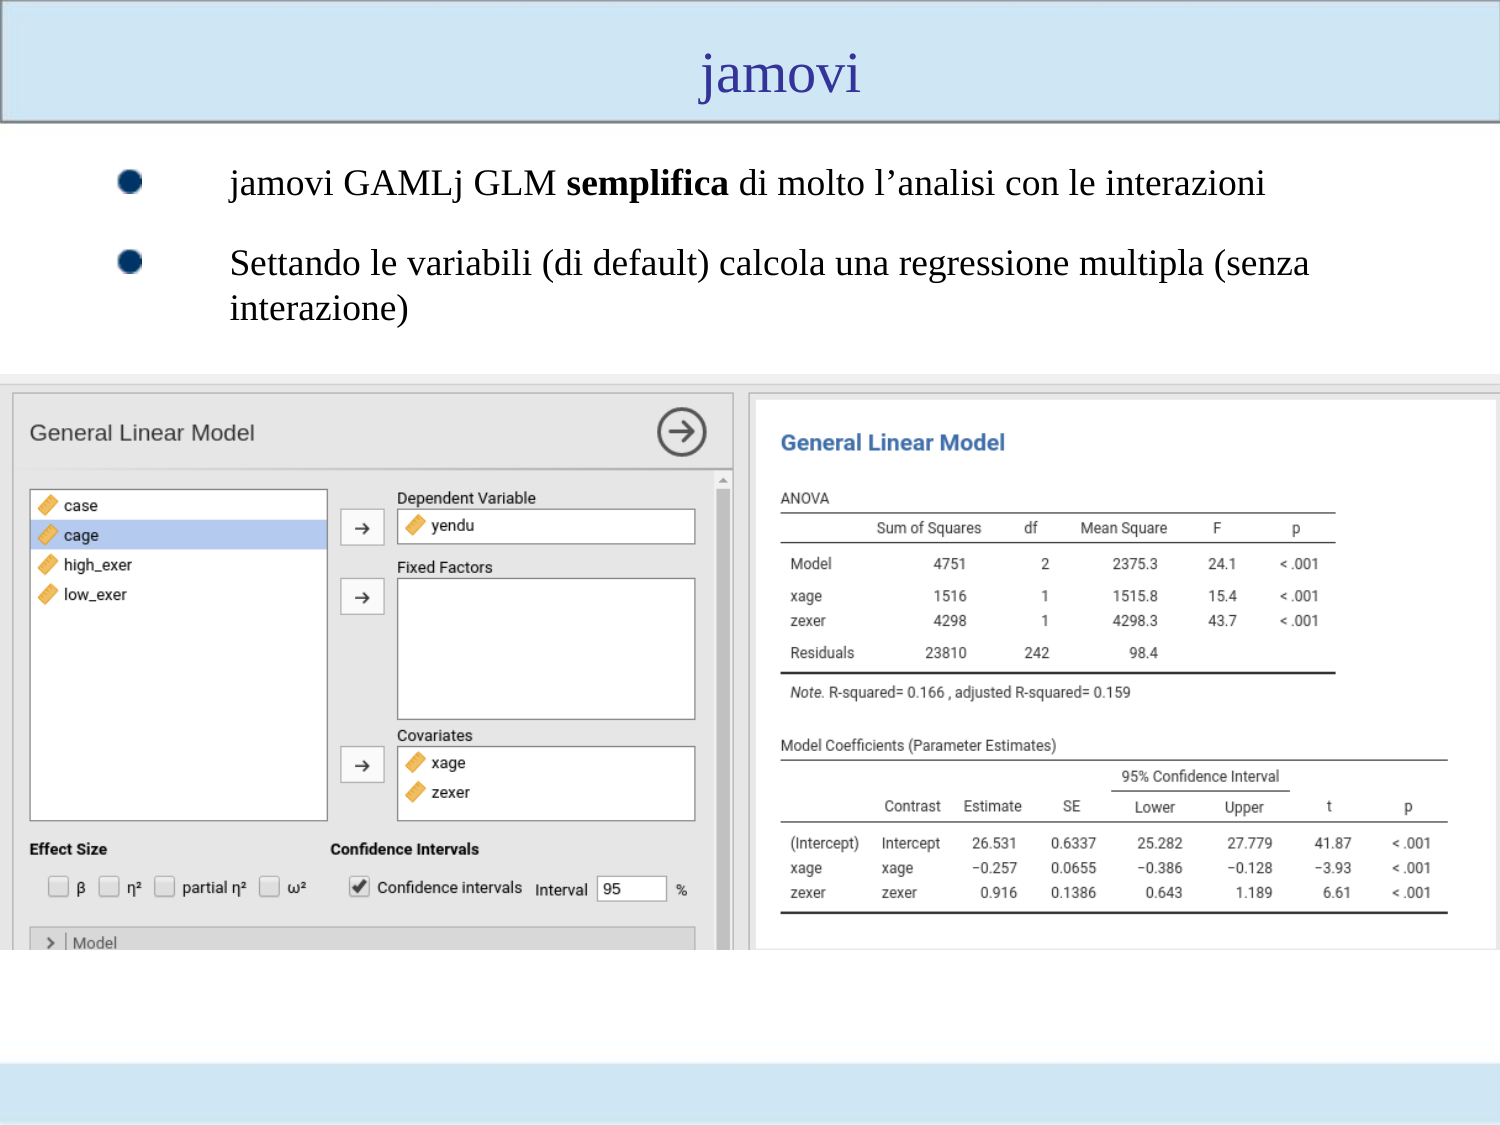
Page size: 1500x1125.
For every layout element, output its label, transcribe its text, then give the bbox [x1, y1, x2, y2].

title jamovi [249, 21, 1313, 117]
picture [0, 0, 1500, 1125]
text_box jamovi GAMLj GLM semplifica di molto l’analisi con le interazioni Settando le variabili (di default) calcola una regressione multipla (senza interazione) [99, 149, 1463, 336]
